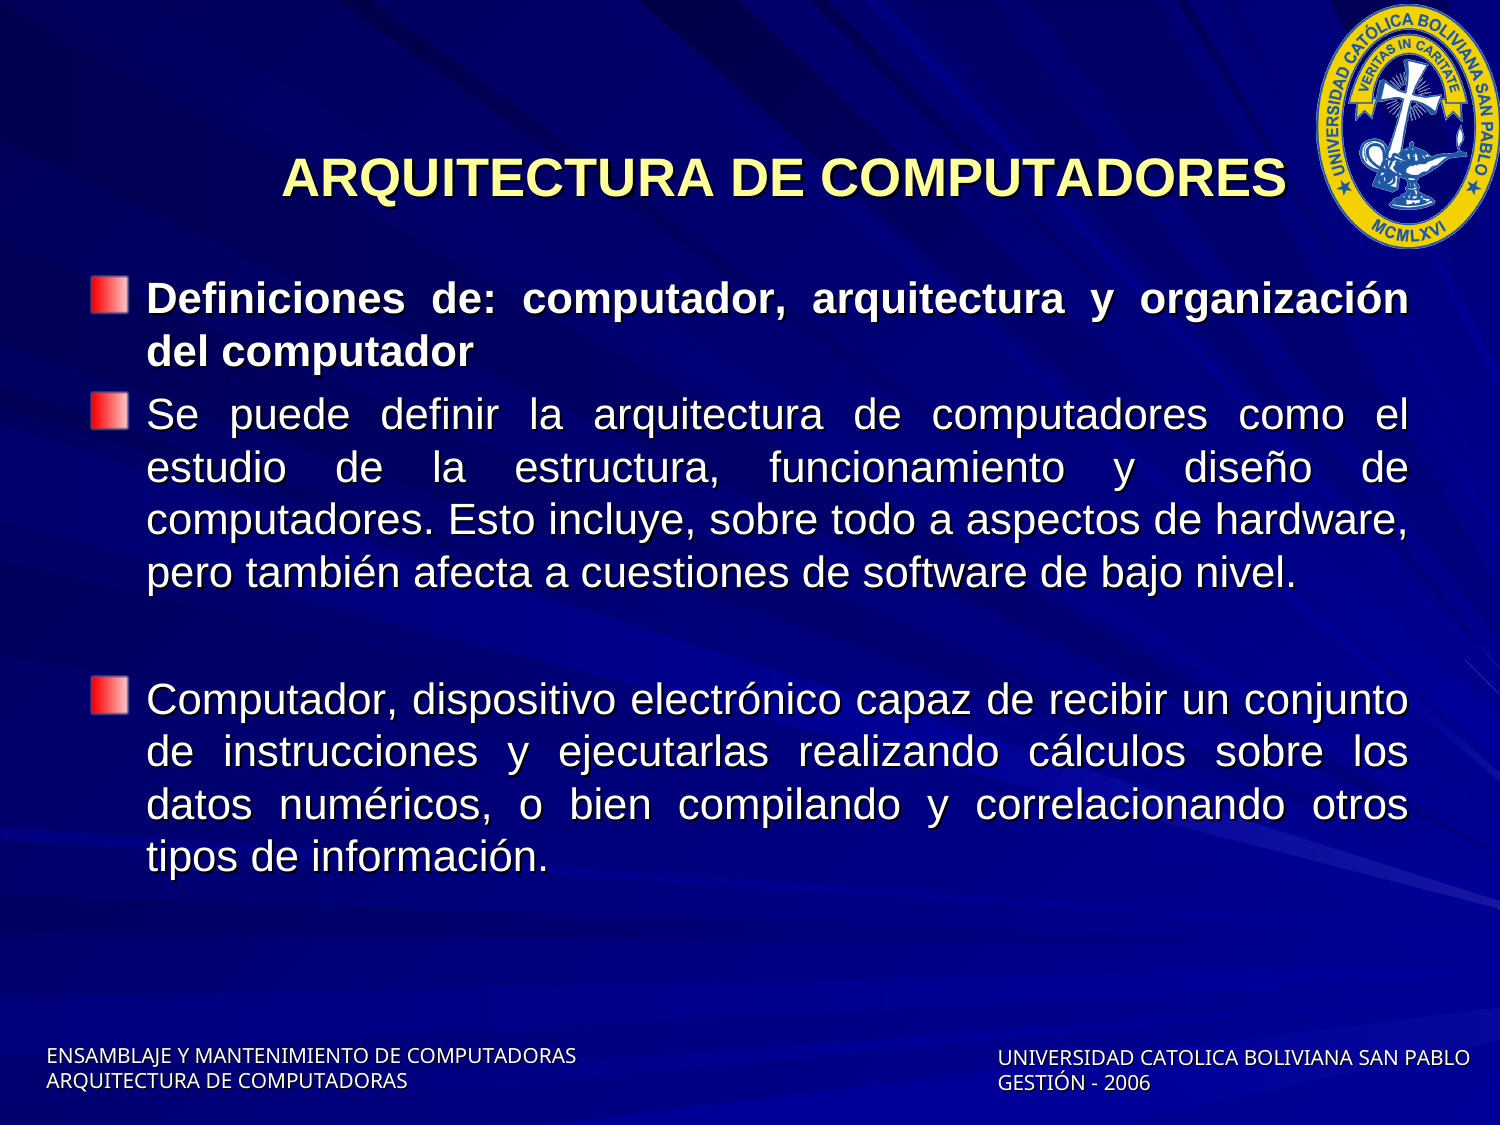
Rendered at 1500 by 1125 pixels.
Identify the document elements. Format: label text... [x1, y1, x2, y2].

picture [1316, 4, 1500, 249]
list Definiciones de: computador, arquitectura y organización del computador Se puede definir la arquitectura de computadores como el estudio de la estructura, funcionamiento y diseño de computadores. Esto incluye, sobre todo a aspectos de hardware, pero también afecta a cuestiones de software de bajo nivel. Computador, dispositivo electrónico capaz de recibir un conjunto de instrucciones y ejecutarlas realizando cálculos sobre los datos numéricos, o bien compilando y correlacionando otros tipos de información. [75, 262, 1426, 1006]
text_box ARQUITECTURA DE COMPUTADORES [110, 80, 1461, 269]
